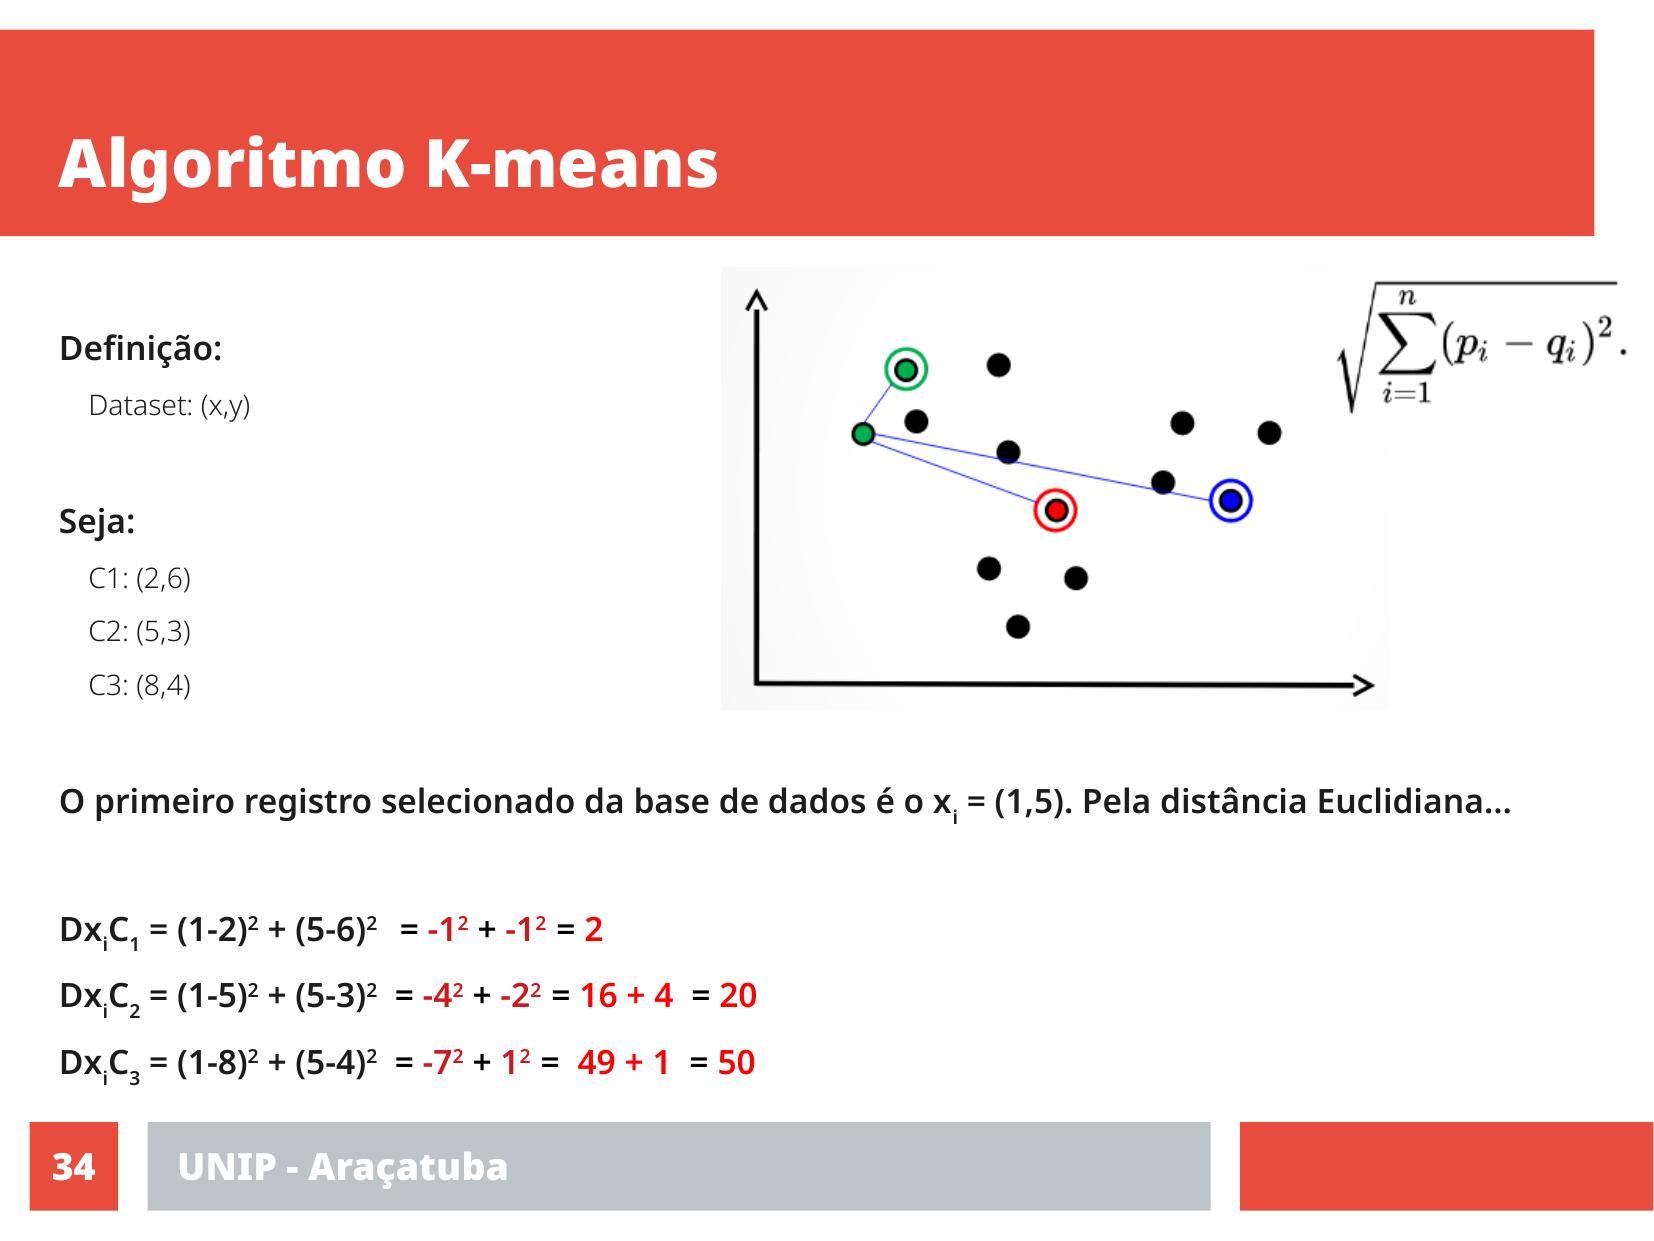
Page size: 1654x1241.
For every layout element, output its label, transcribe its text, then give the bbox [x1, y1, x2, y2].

list Definição: Dataset: (x,y) Seja: C1: (2,6) C2: (5,3) C3: (8,4) O primeiro registro selecionado da base de dados é o xi = (1,5). Pela distância Euclidiana… DxiC1 = (1-2)2 + (5-6)2 = -12 + -12 = 2 DxiC2 = (1-5)2 + (5-3)2 = -42 + -22 = 16 + 4 = 20 DxiC3 = (1-8)2 + (5-4)2 = -72 + 12 = 49 + 1 = 50 [59, 324, 1565, 1093]
title Algoritmo K-means [59, 59, 1595, 207]
picture [721, 251, 1644, 443]
